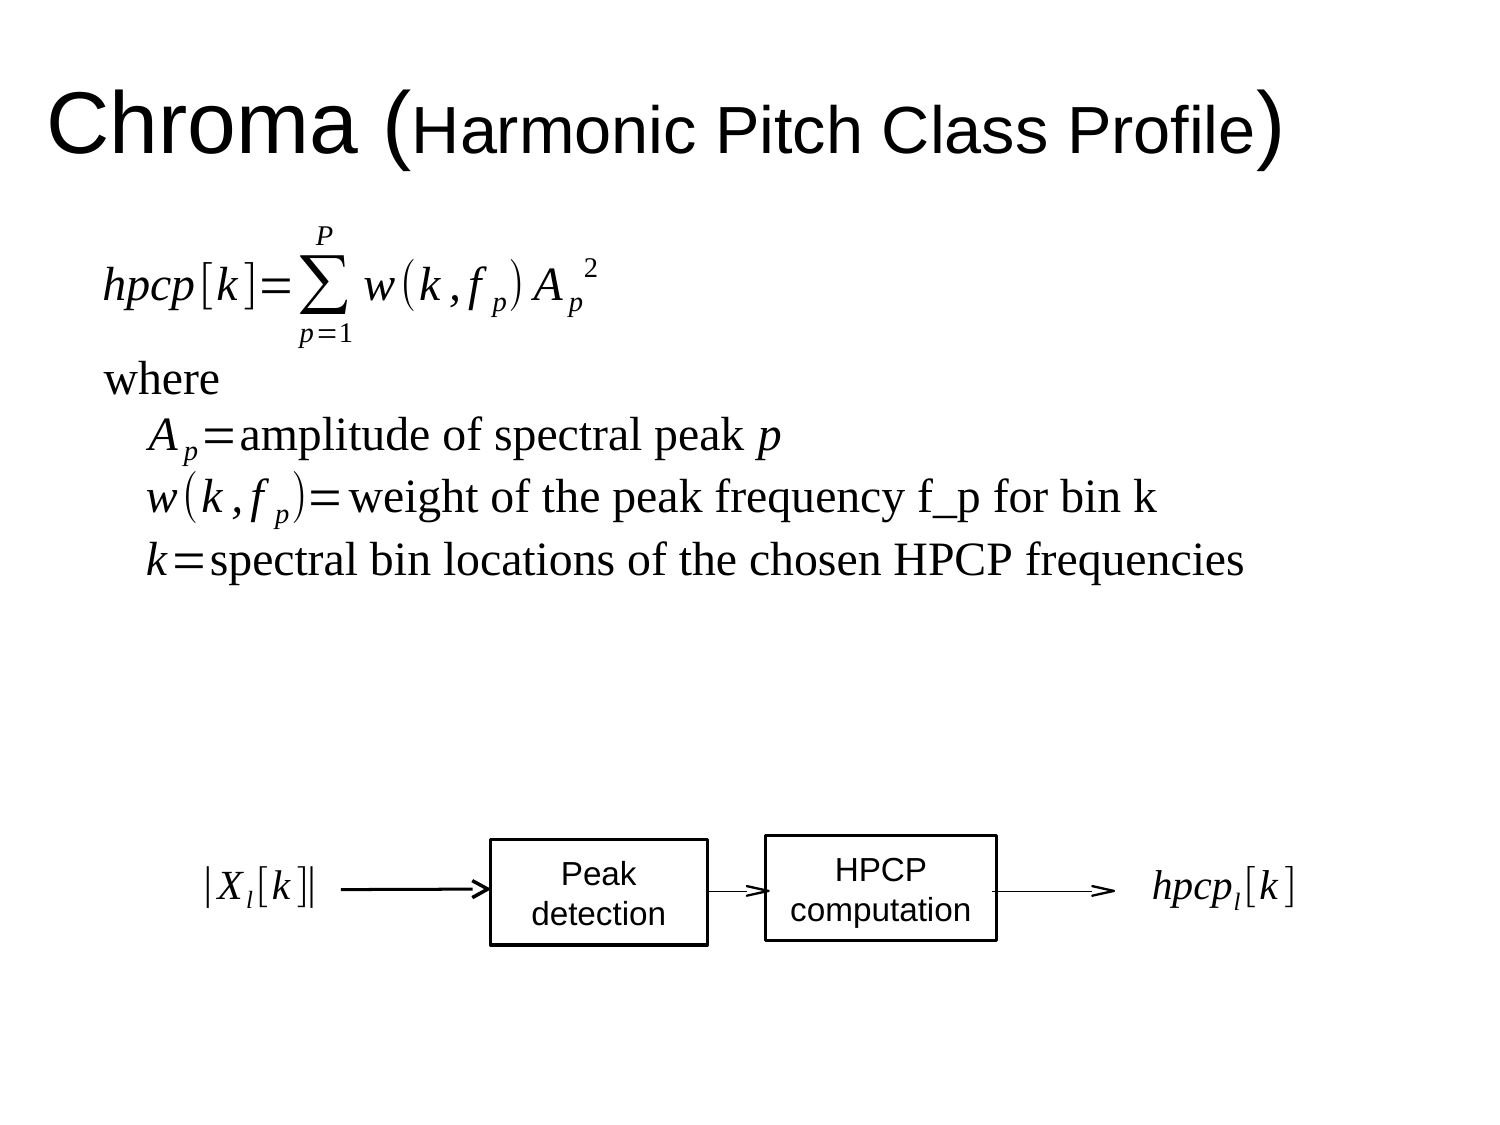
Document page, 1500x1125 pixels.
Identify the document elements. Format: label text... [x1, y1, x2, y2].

chart [194, 862, 326, 916]
chart [1145, 862, 1301, 916]
title Chroma (Harmonic Pitch Class Profile) [15, 8, 1471, 238]
chart [95, 219, 1251, 586]
text_box HPCP computation [765, 835, 997, 941]
text_box Peak detection [490, 839, 708, 946]
